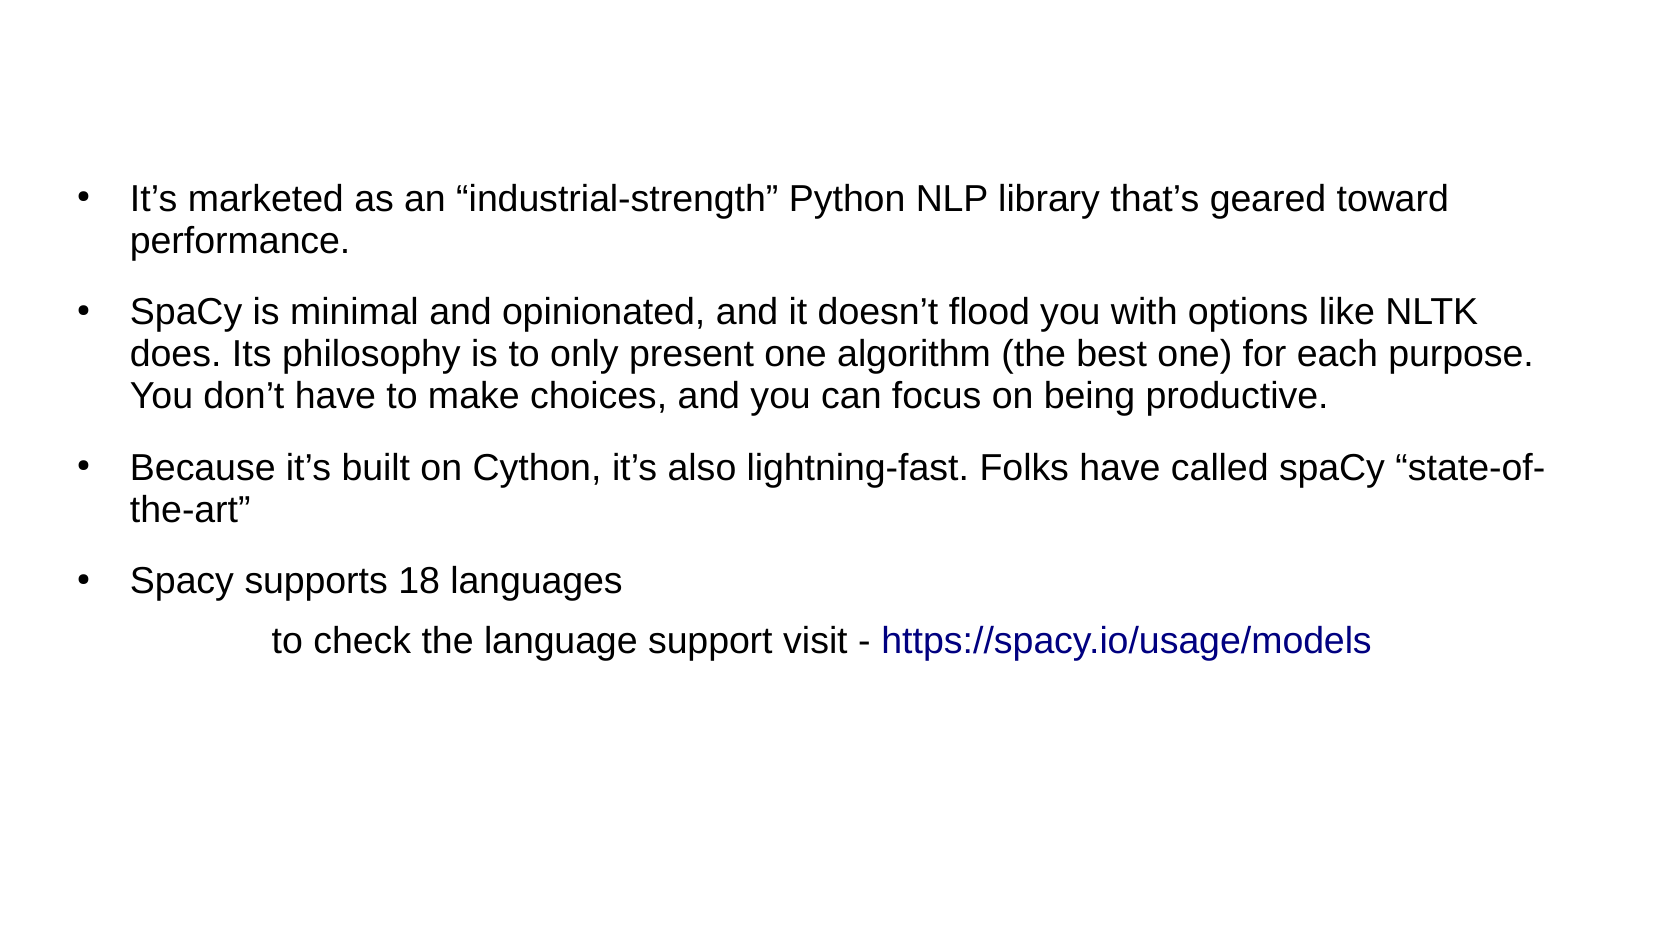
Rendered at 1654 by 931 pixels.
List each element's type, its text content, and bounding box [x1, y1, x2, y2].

list It’s marketed as an “industrial-strength” Python NLP library that’s geared toward performance. SpaCy is minimal and opinionated, and it doesn’t flood you with options like NLTK does. Its philosophy is to only present one algorithm (the best one) for each purpose. You don’t have to make choices, and you can focus on being productive. Because it’s built on Cython, it’s also lightning-fast. Folks have called spaCy “state-of-the-art” Spacy supports 18 languages to check the language support visit - https://spacy.io/usage/models [59, 177, 1571, 922]
